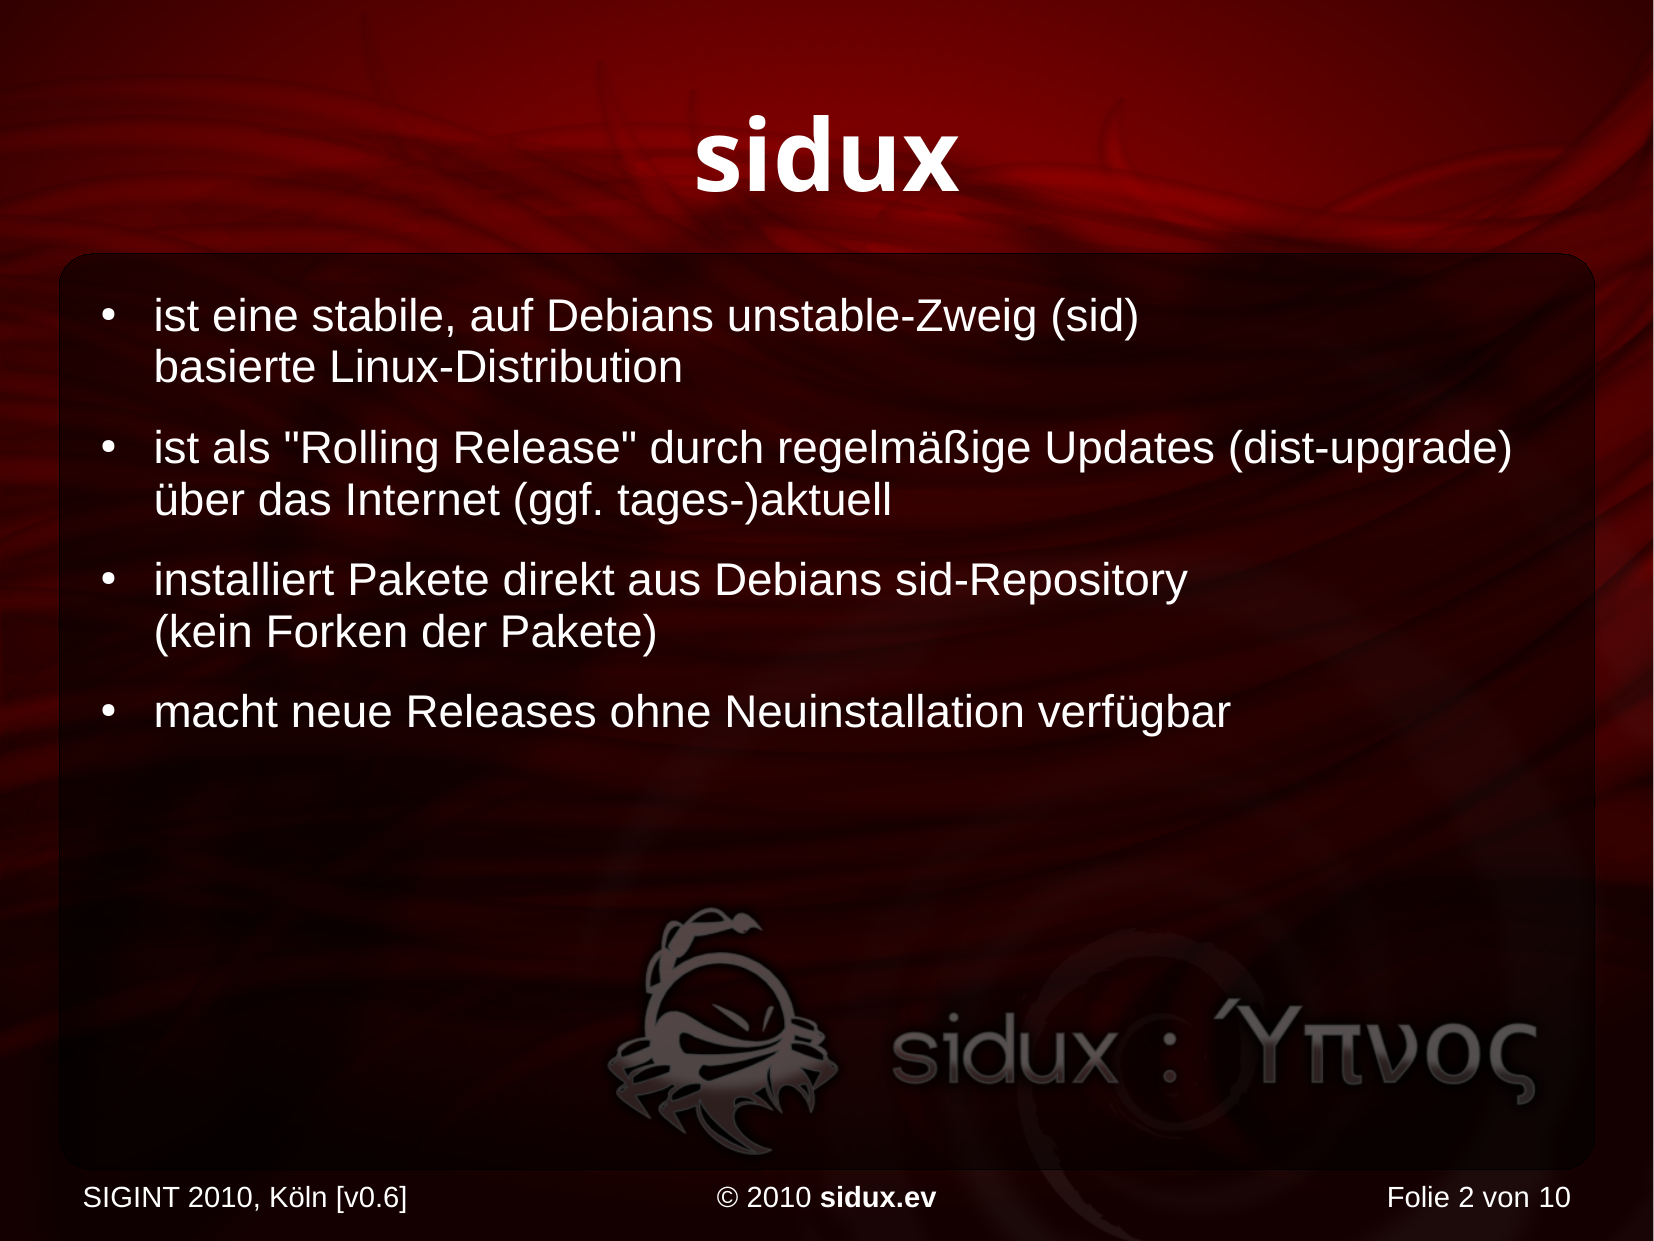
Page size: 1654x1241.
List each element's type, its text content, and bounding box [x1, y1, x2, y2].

list ist eine stabile, auf Debians unstable-Zweig (sid) basierte Linux-Distribution ist als "Rolling Release" durch regelmäßige Updates (dist-upgrade) über das Internet (ggf. tages-)aktuell installiert Pakete direkt aus Debians sid-Repository (kein Forken der Pakete) macht neue Releases ohne Neuinstallation verfügbar [82, 290, 1571, 1109]
picture [0, 0, 1654, 1241]
text_box [59, 253, 1595, 1170]
title sidux [82, 49, 1571, 255]
